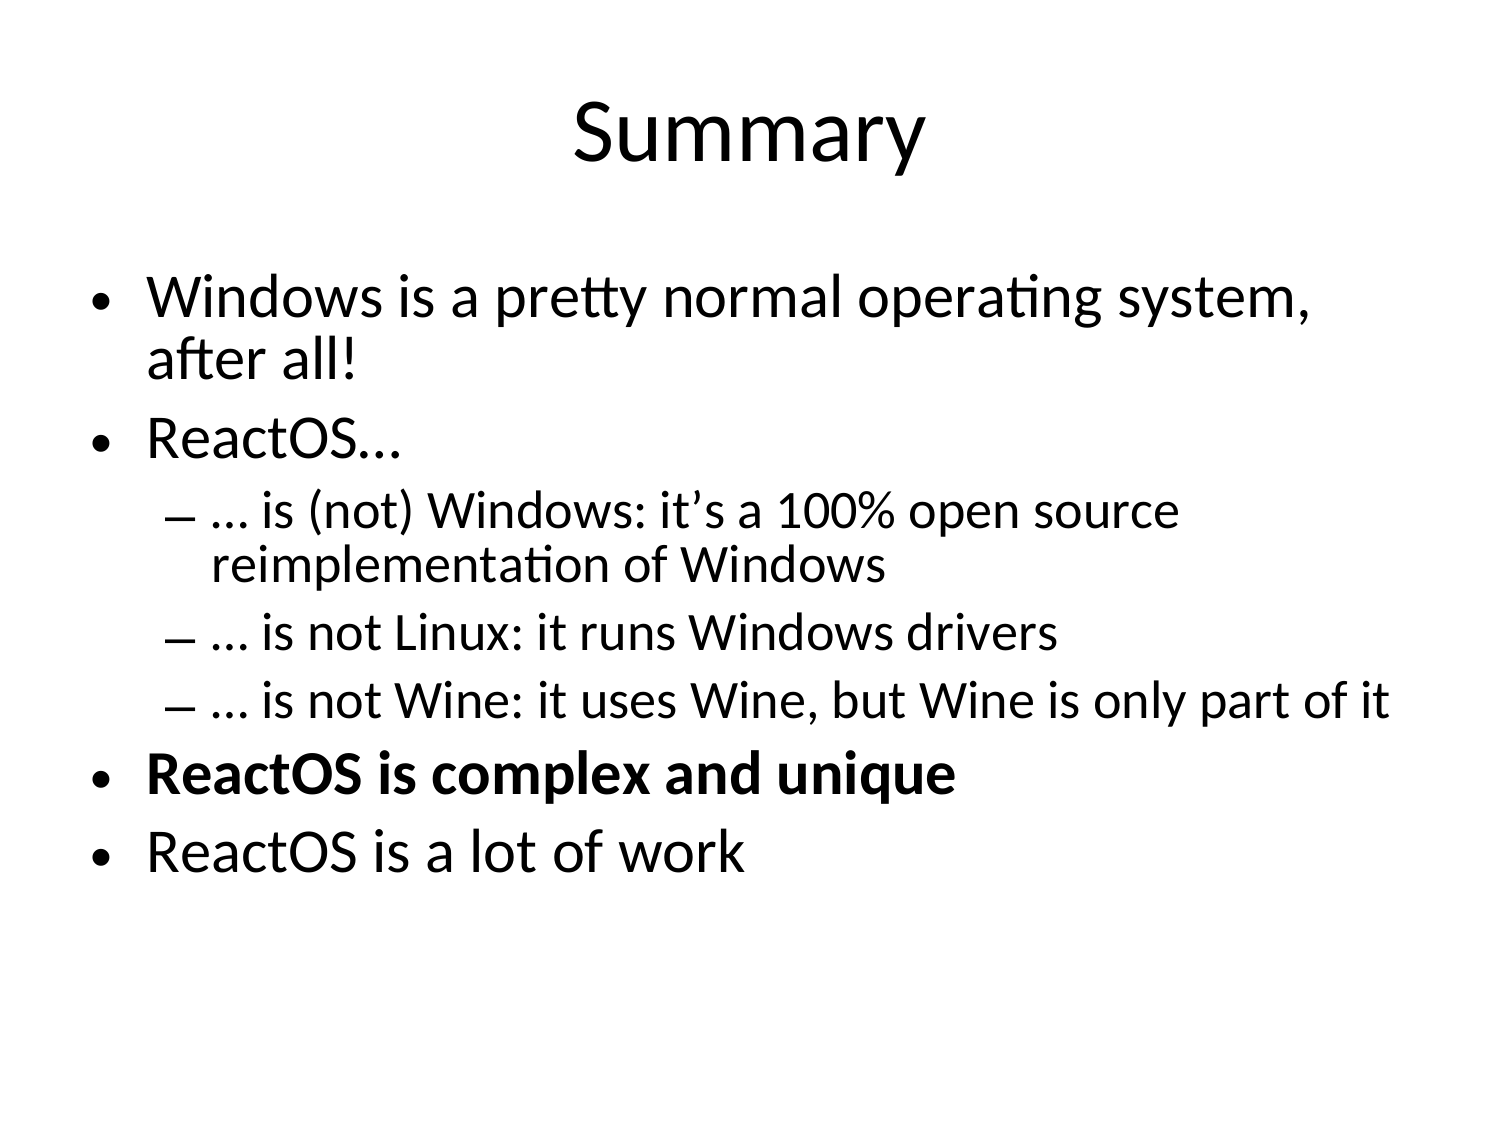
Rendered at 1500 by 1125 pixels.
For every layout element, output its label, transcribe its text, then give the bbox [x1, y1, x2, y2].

title Summary [75, 45, 1426, 233]
list Windows is a pretty normal operating system, after all! ReactOS… … is (not) Windows: it’s a 100% open source reimplementation of Windows … is not Linux: it runs Windows drivers … is not Wine: it uses Wine, but Wine is only part of it ReactOS is complex and unique ReactOS is a lot of work [75, 262, 1426, 1006]
